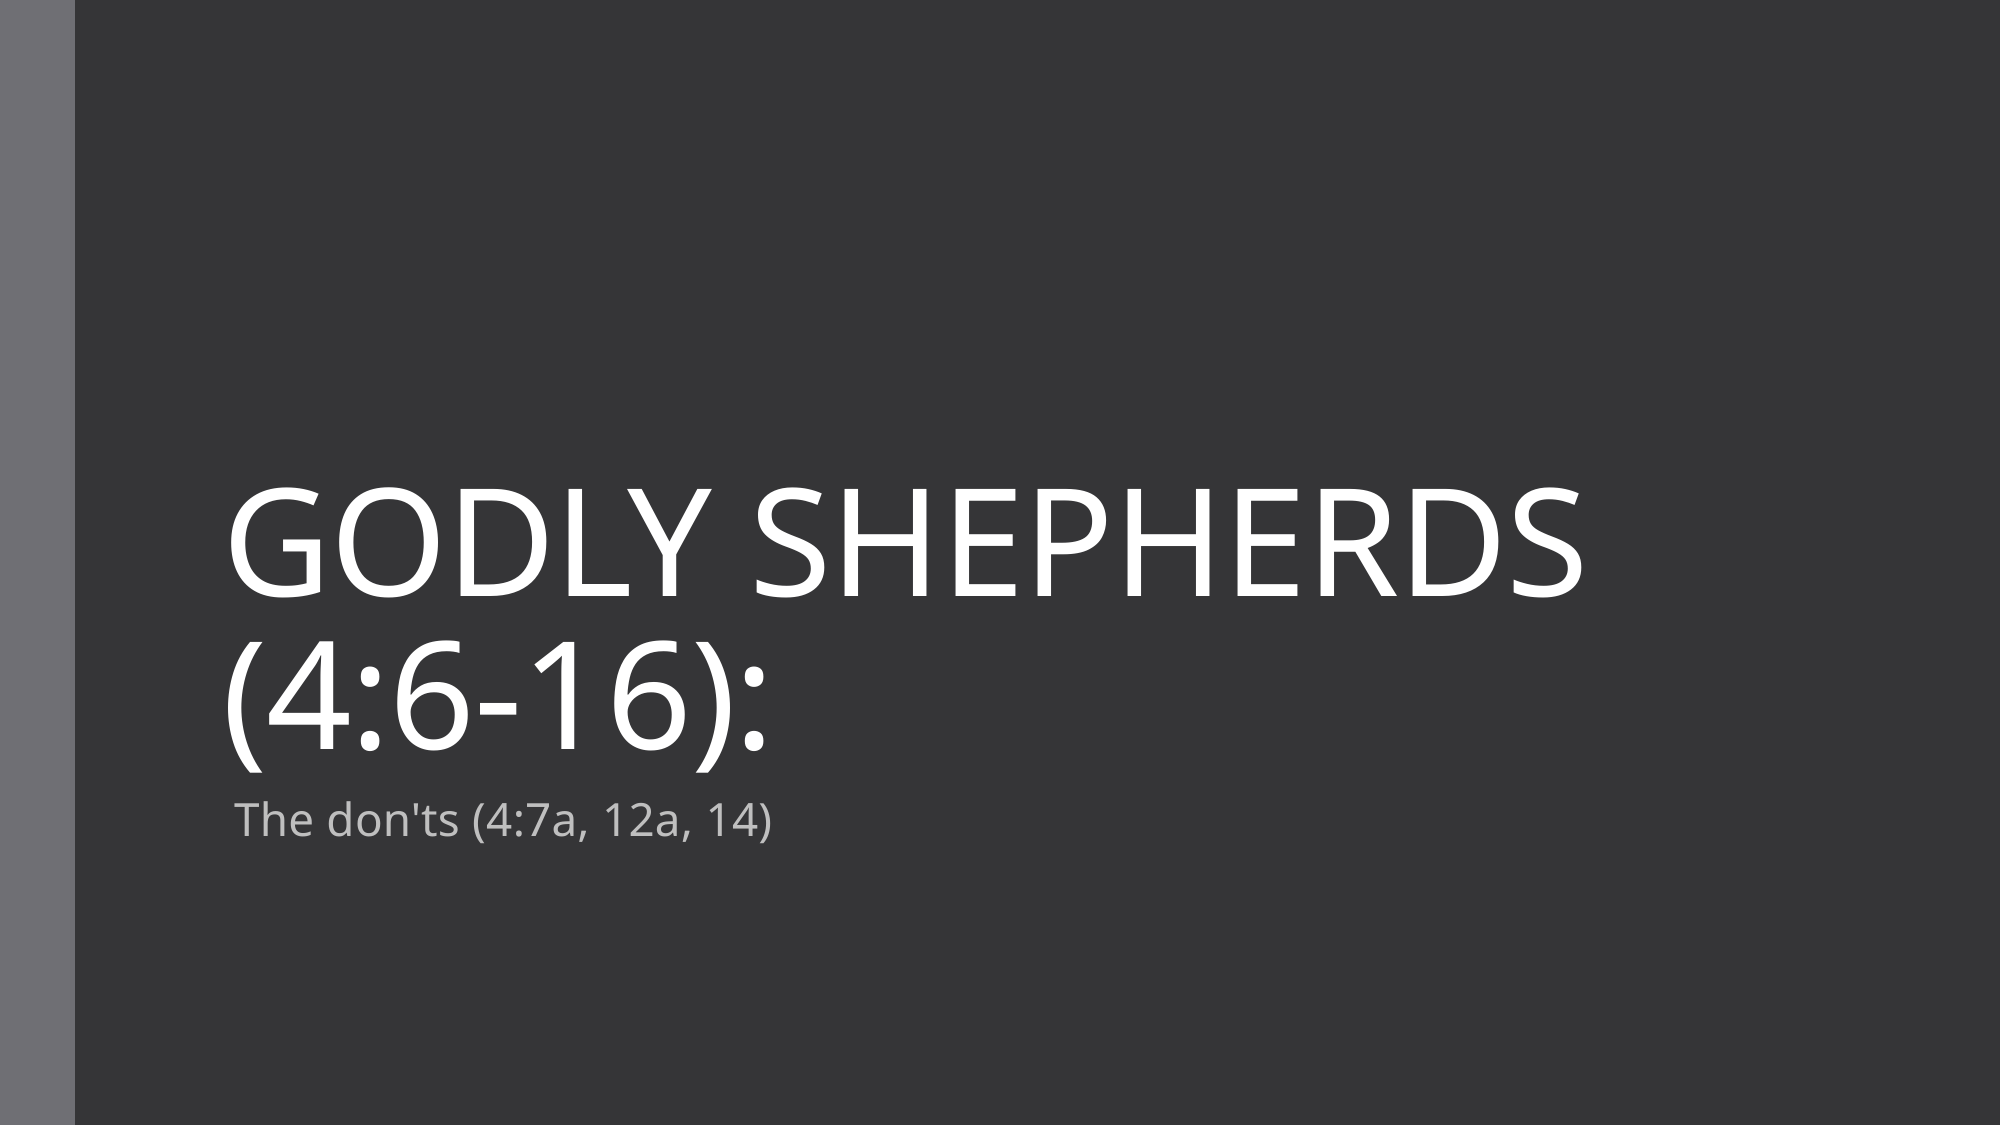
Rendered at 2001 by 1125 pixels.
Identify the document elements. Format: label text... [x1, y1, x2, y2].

subtitle The don'ts (4:7a, 12a, 14) [206, 787, 1752, 1066]
title GODLY SHEPHERDS (4:6-16): [206, 124, 1752, 787]
